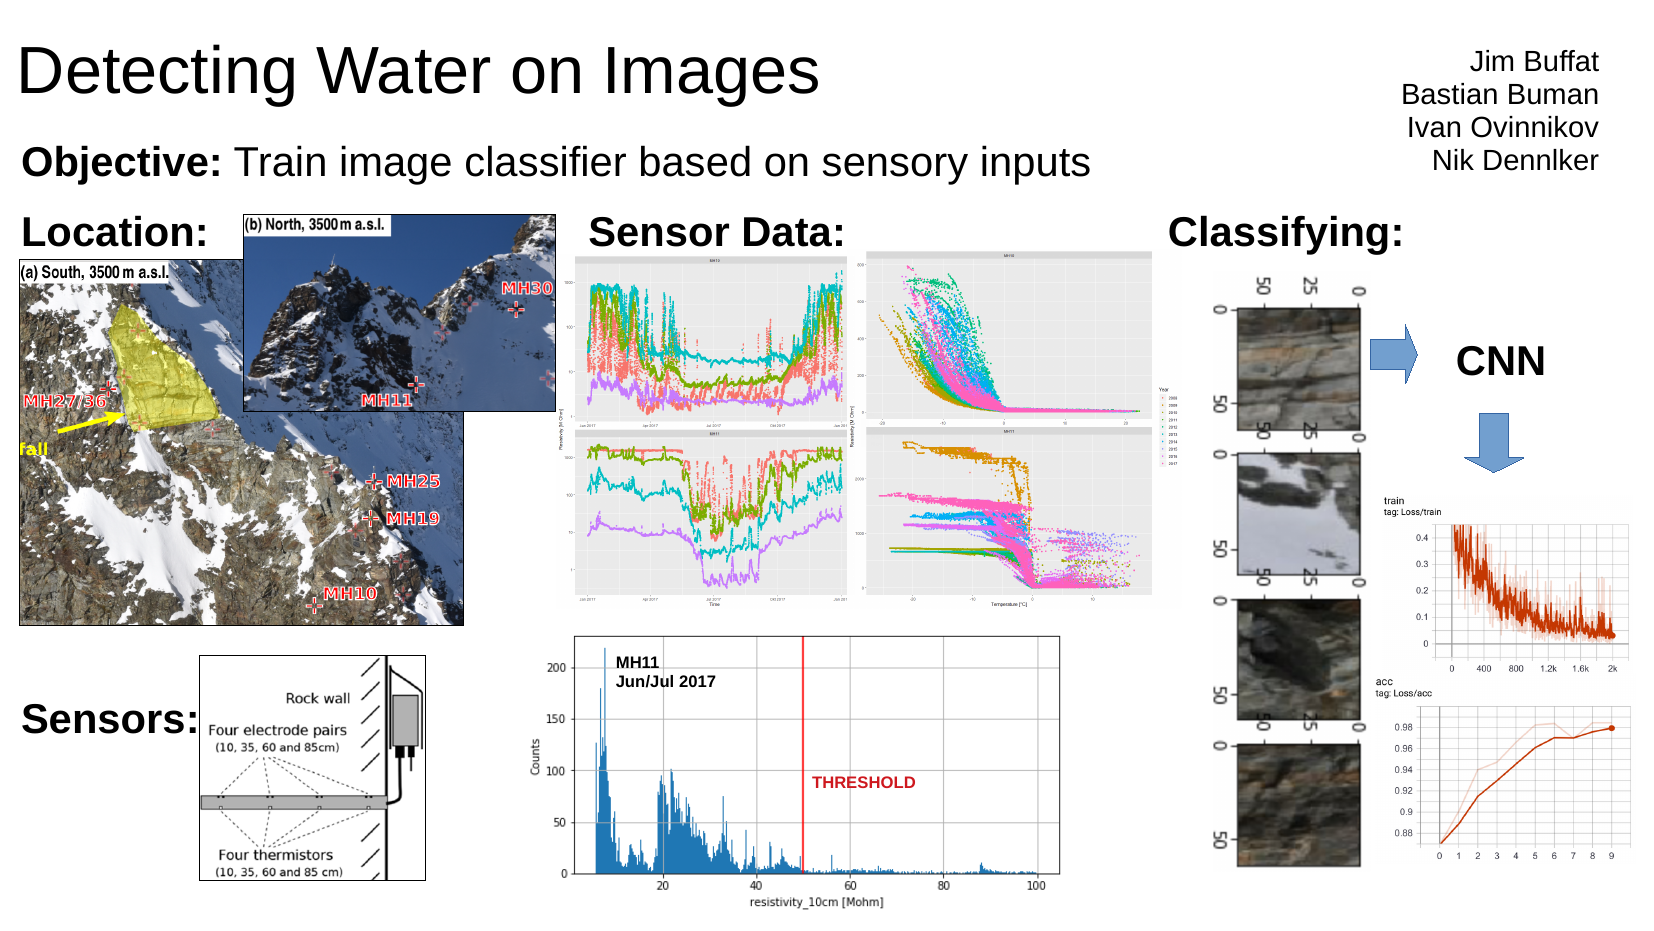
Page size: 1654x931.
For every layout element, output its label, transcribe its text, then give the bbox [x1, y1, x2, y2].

text_box MH11 Jun/Jul 2017 [601, 645, 755, 703]
text_box [1464, 413, 1524, 473]
picture [523, 625, 1070, 916]
text_box THRESHOLD [797, 766, 951, 803]
subtitle Objective: Train image classifier based on sensory inputs Location: Sensor Data: Classifying: Sensors: [21, 138, 1640, 890]
picture [1213, 271, 1371, 873]
picture [19, 214, 1182, 626]
picture [199, 655, 426, 881]
title Detecting Water on Images [0, 0, 1016, 148]
text_box Jim Buffat Bastian Buman Ivan Ovinnikov Nik Dennlker [1295, 37, 1615, 189]
picture [1375, 495, 1636, 864]
text_box [1370, 324, 1418, 384]
text_box CNN [1441, 330, 1595, 393]
